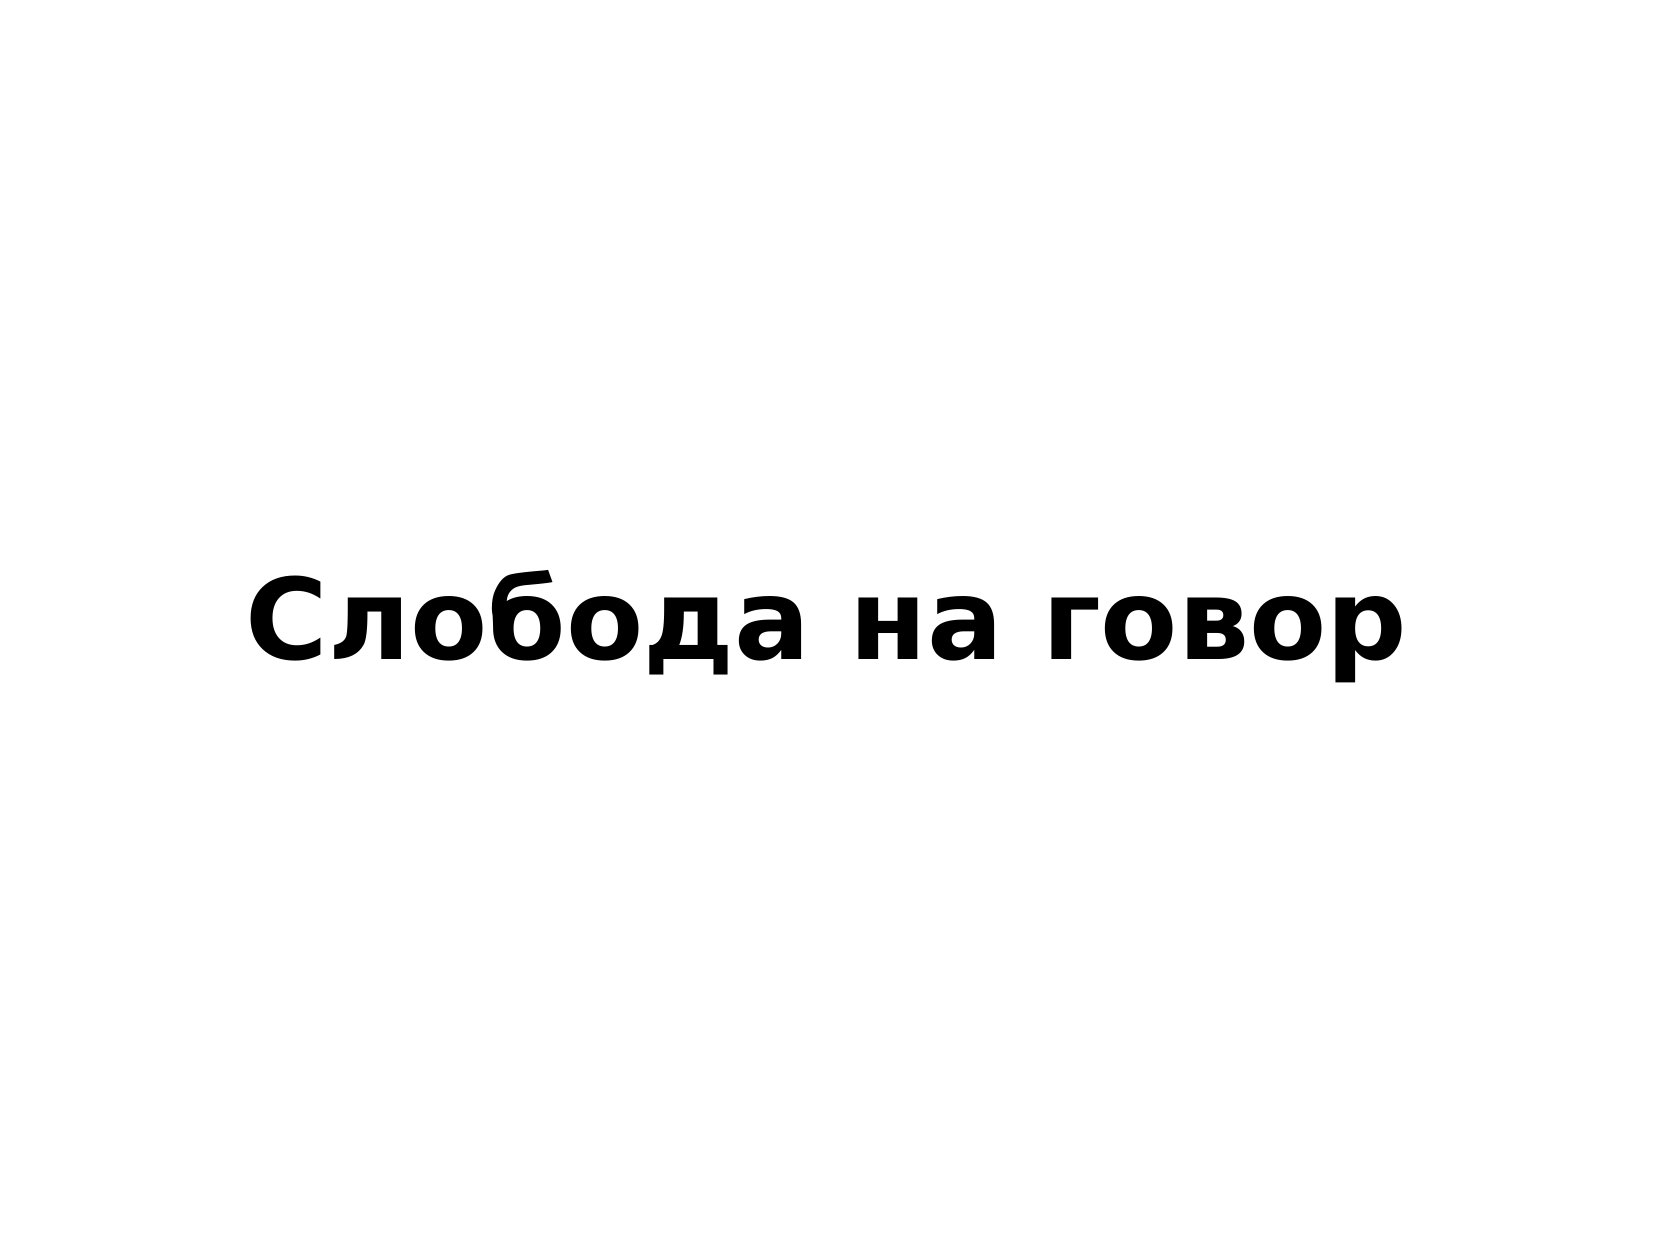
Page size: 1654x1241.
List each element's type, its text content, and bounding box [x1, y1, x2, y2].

subtitle Слобода на говор [0, 0, 1654, 1241]
